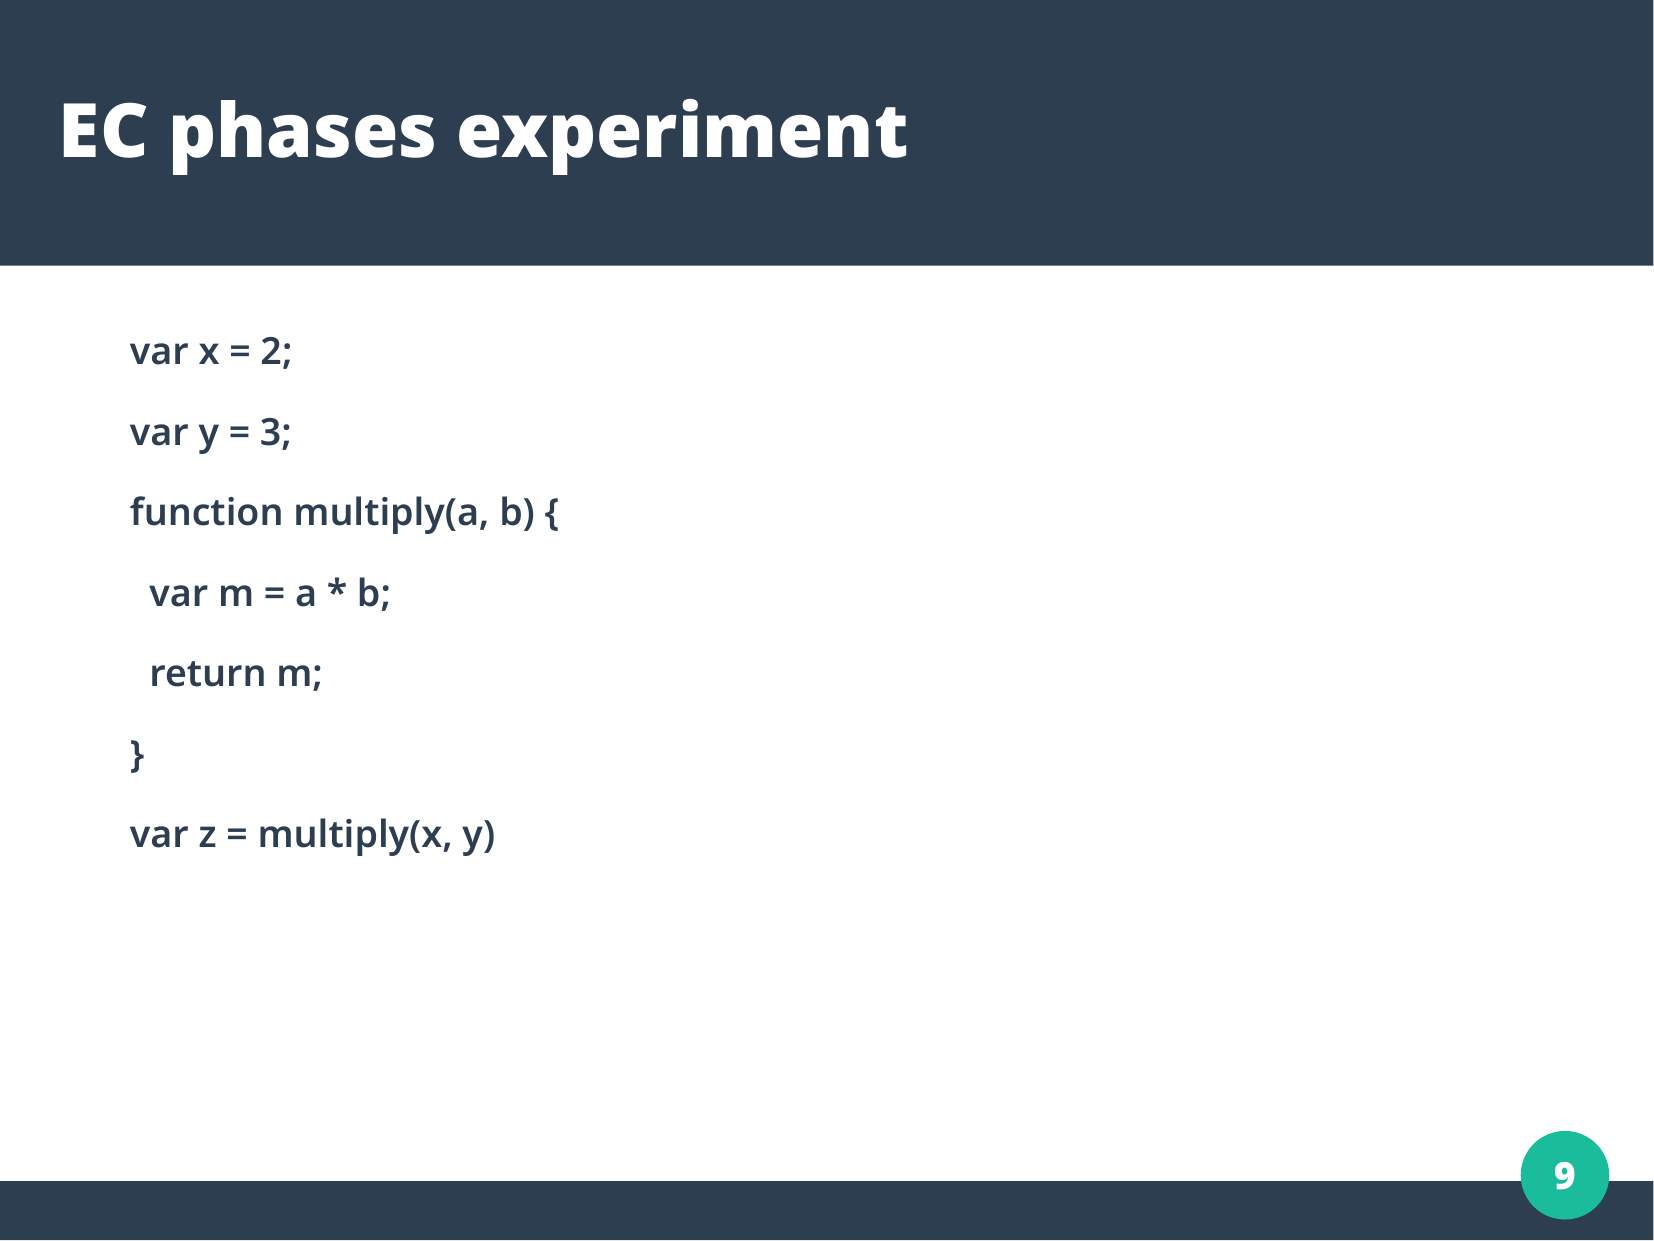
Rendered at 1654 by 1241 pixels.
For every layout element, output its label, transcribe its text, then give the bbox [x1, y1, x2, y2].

list var x = 2; var y = 3; function multiply(a, b) { var m = a * b; return m; } var z = multiply(x, y) [59, 324, 1595, 1152]
title EC phases experiment [59, 49, 1595, 207]
